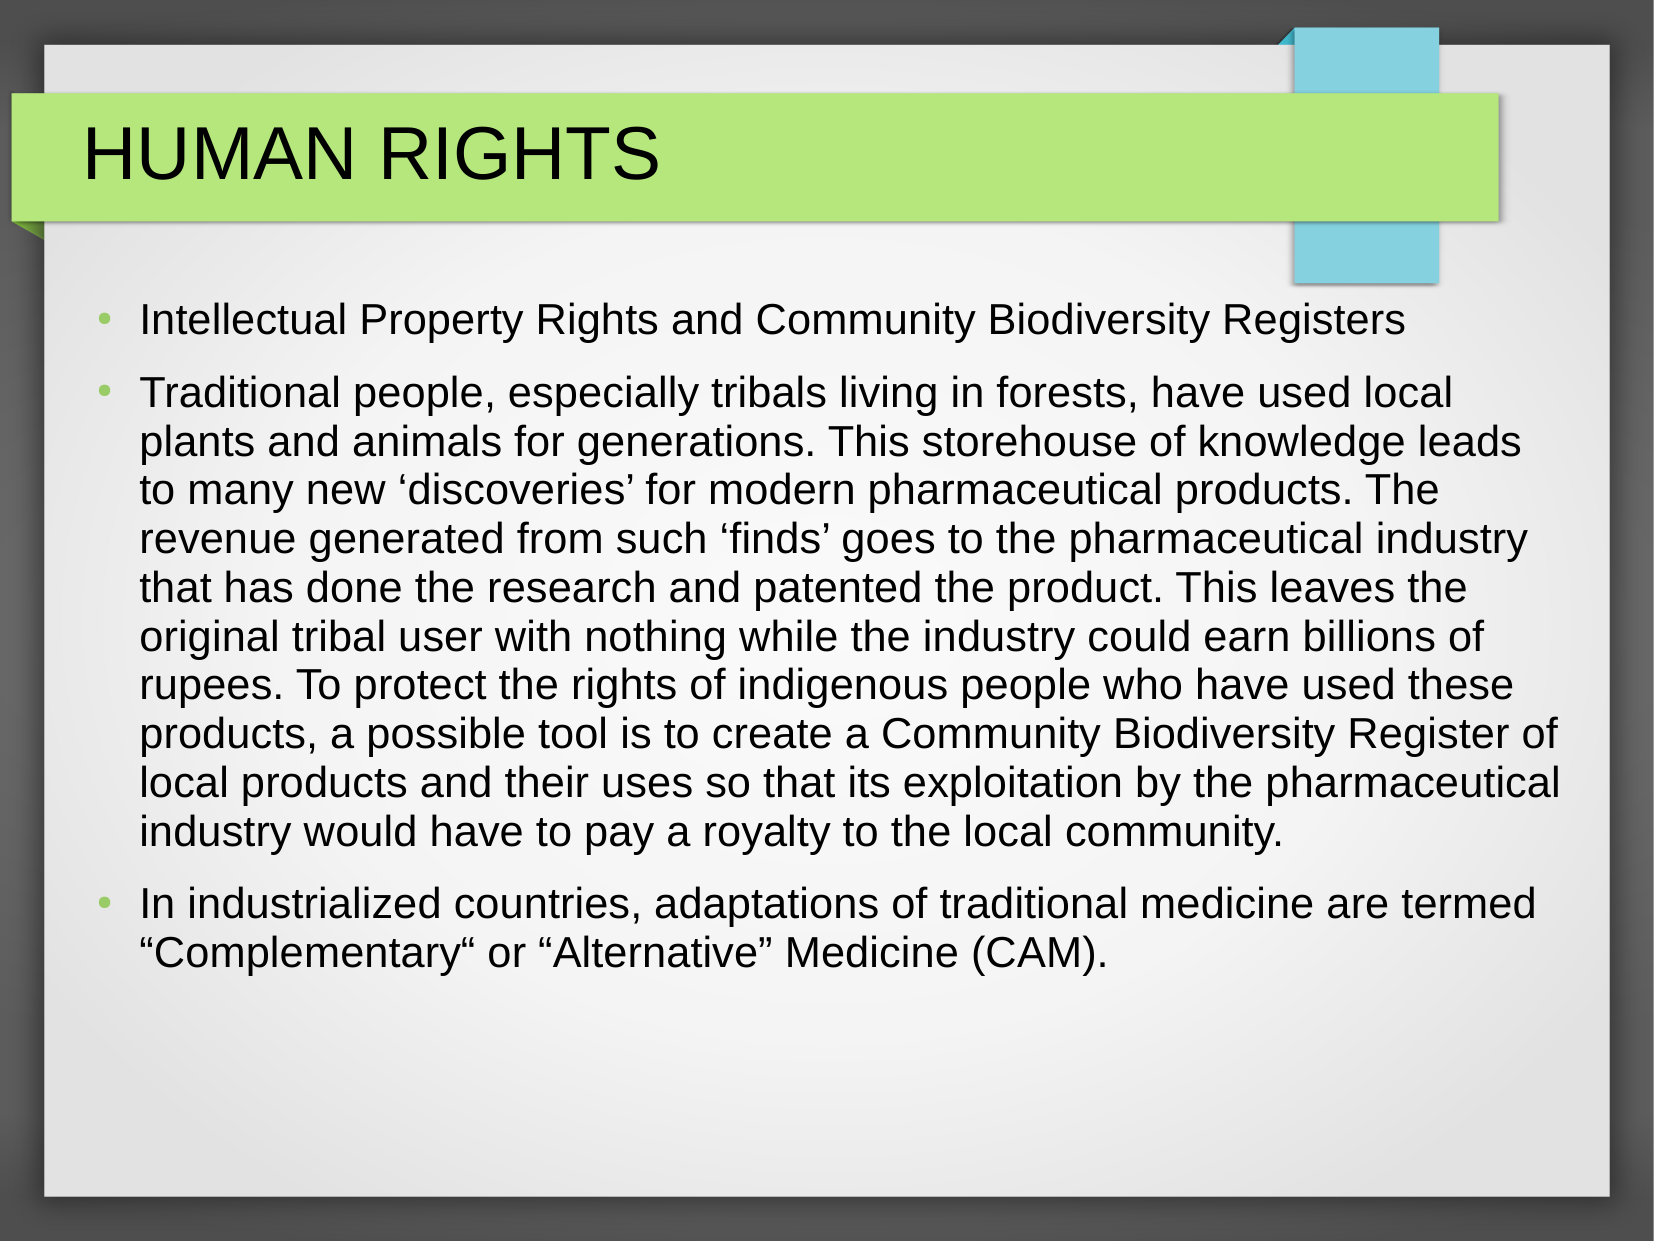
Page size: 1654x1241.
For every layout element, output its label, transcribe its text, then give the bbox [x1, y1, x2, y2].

picture [0, 0, 1654, 1241]
title HUMAN RIGHTS [82, 94, 1264, 213]
list Intellectual Property Rights and Community Biodiversity Registers Traditional people, especially tribals living in forests, have used local plants and animals for generations. This storehouse of knowledge leads to many new ‘discoveries’ for modern pharmaceutical products. The revenue generated from such ‘finds’ goes to the pharmaceutical industry that has done the research and patented the product. This leaves the original tribal user with nothing while the industry could earn billions of rupees. To protect the rights of indigenous people who have used these products, a possible tool is to create a Community Biodiversity Register of local products and their uses so that its exploitation by the pharmaceutical industry would have to pay a royalty to the local community. In industrialized countries, adaptations of traditional medicine are termed “Complementary“ or “Alternative” Medicine (CAM). [82, 295, 1571, 1015]
